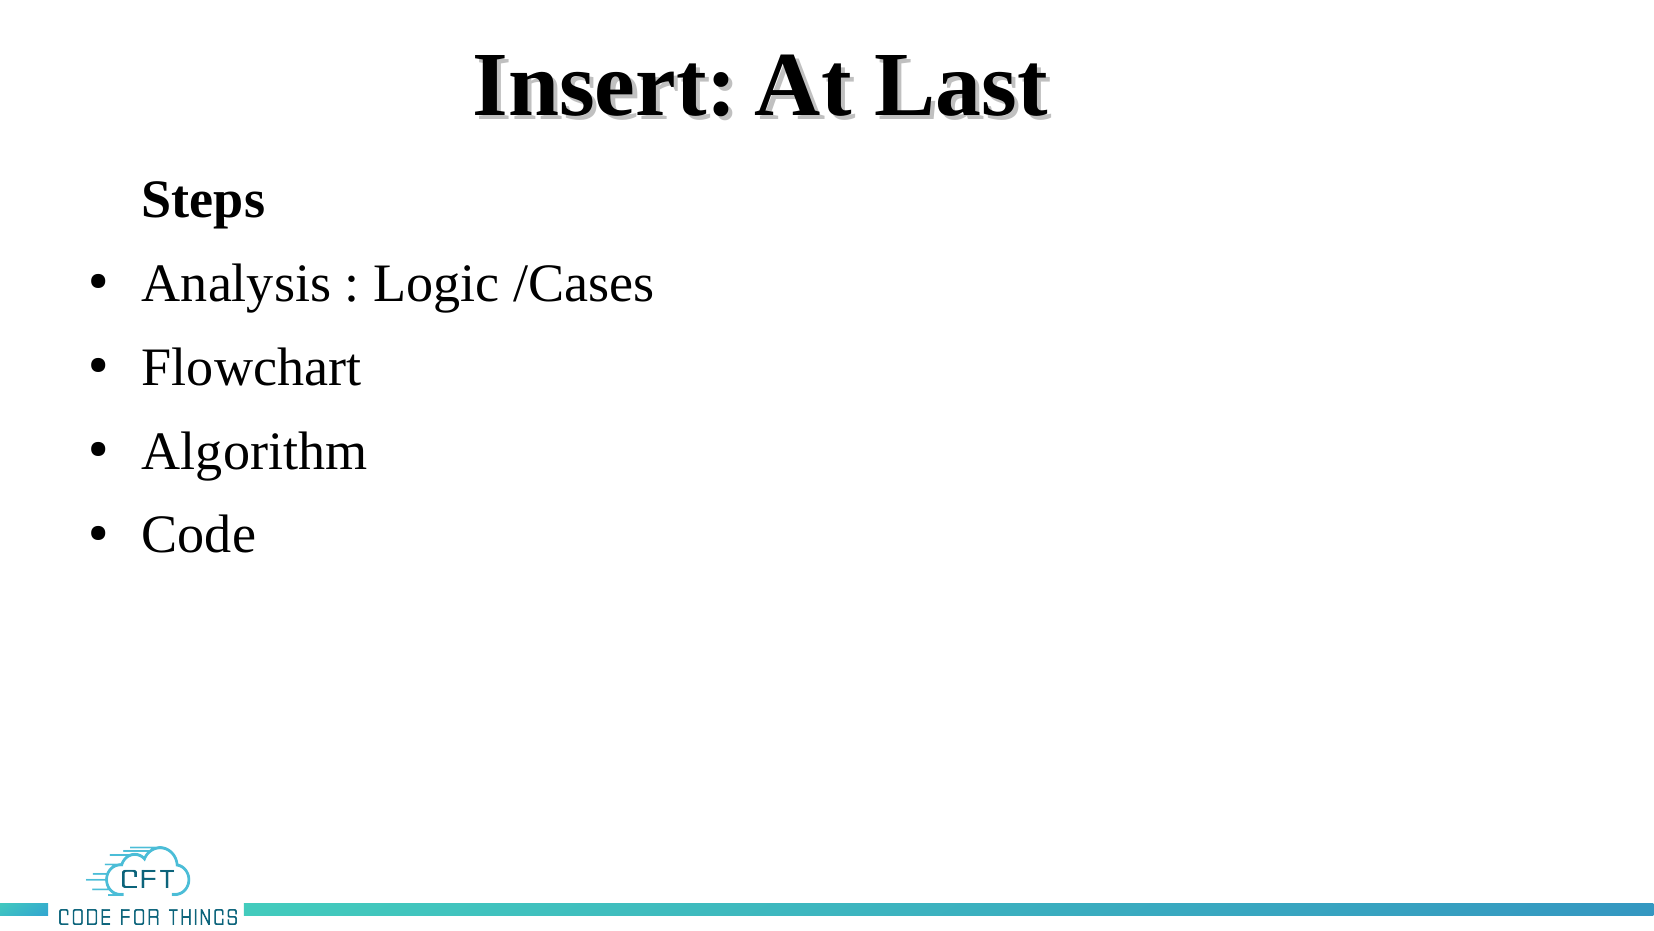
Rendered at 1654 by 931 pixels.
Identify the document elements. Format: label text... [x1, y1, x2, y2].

list Steps Analysis : Logic /Cases Flowchart Algorithm Code [70, 169, 748, 813]
title Insert: At Last [472, 15, 1229, 154]
picture [59, 846, 237, 925]
